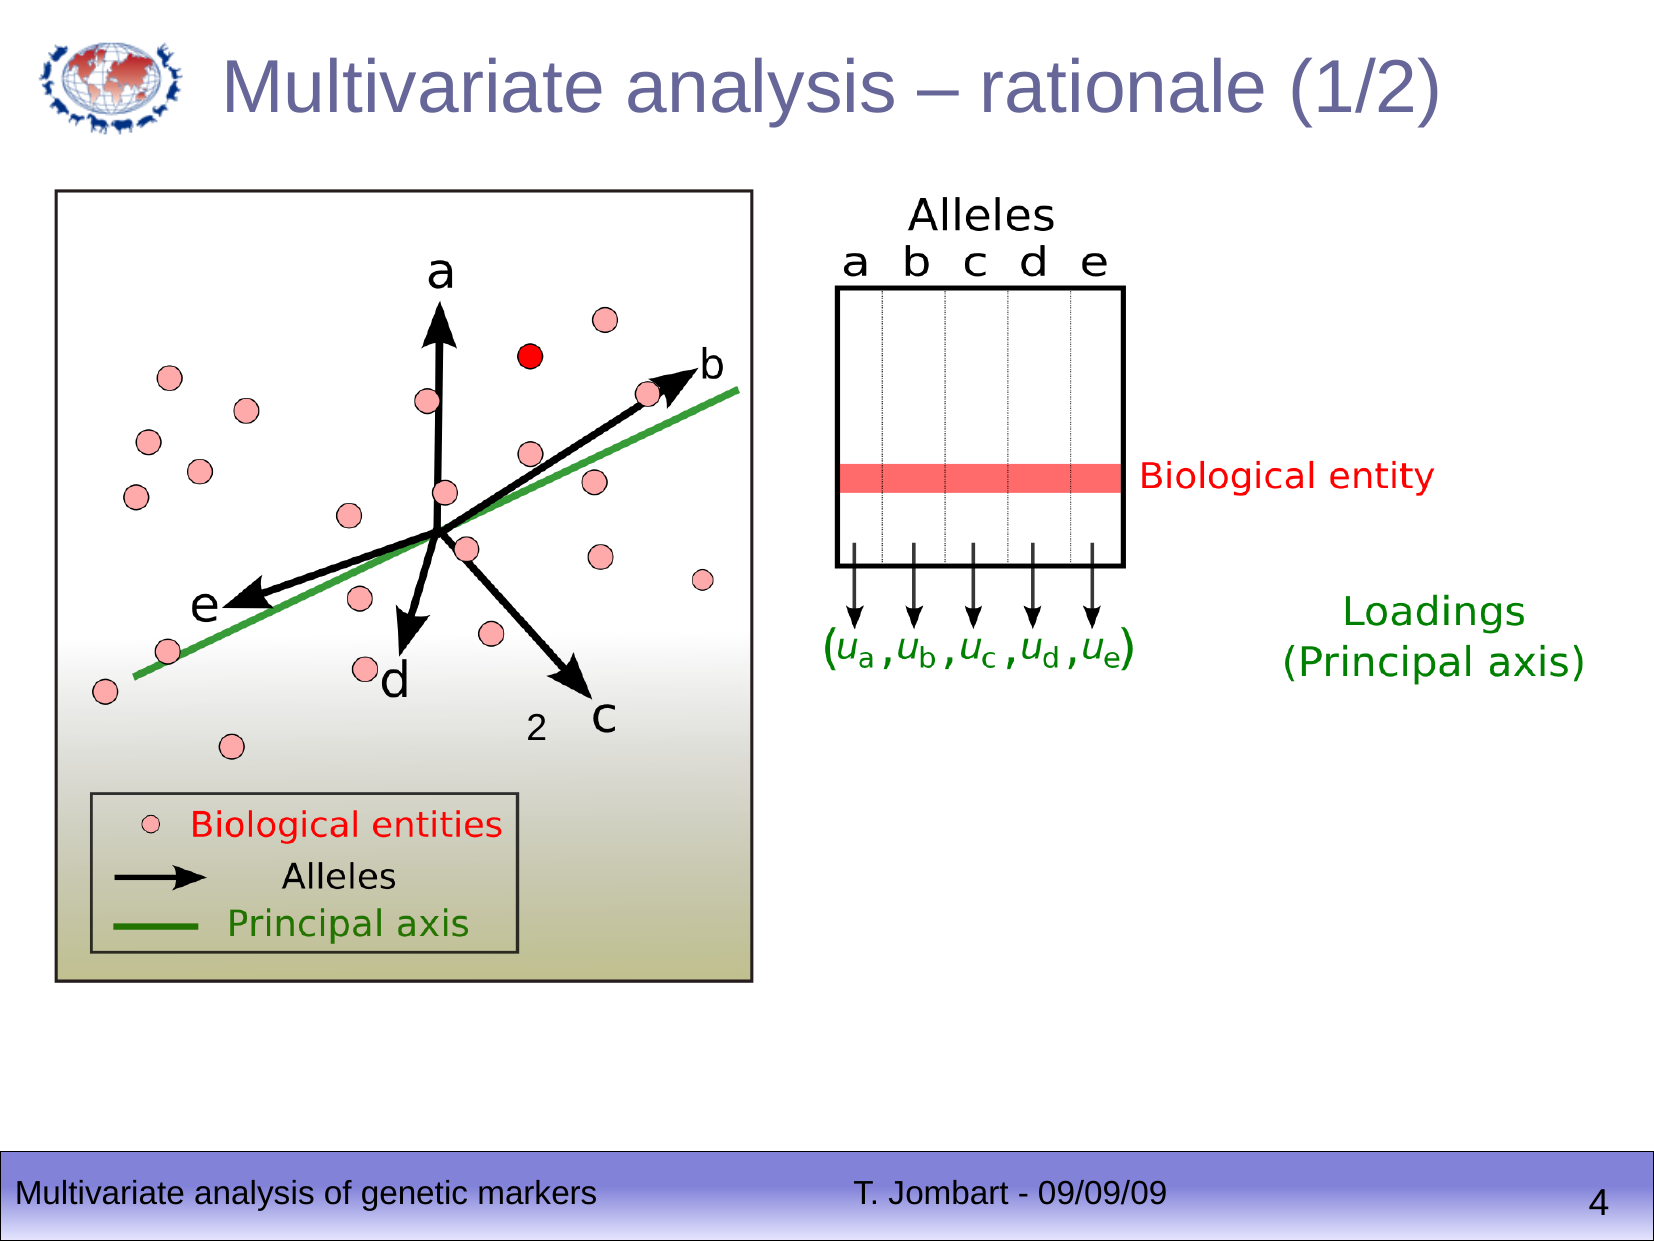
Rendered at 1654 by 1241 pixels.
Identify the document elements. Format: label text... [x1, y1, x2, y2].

text_box 2 [511, 699, 563, 757]
text_box [0, 1151, 1654, 1241]
text_box 4 [1573, 1174, 1625, 1232]
text_box Multivariate analysis – rationale (1/2) [206, 37, 1654, 136]
text_box T. Jombart - 09/09/09 [838, 1167, 1202, 1225]
picture [25, 29, 186, 144]
picture [41, 177, 1654, 1004]
text_box Multivariate analysis of genetic markers [0, 1167, 614, 1220]
